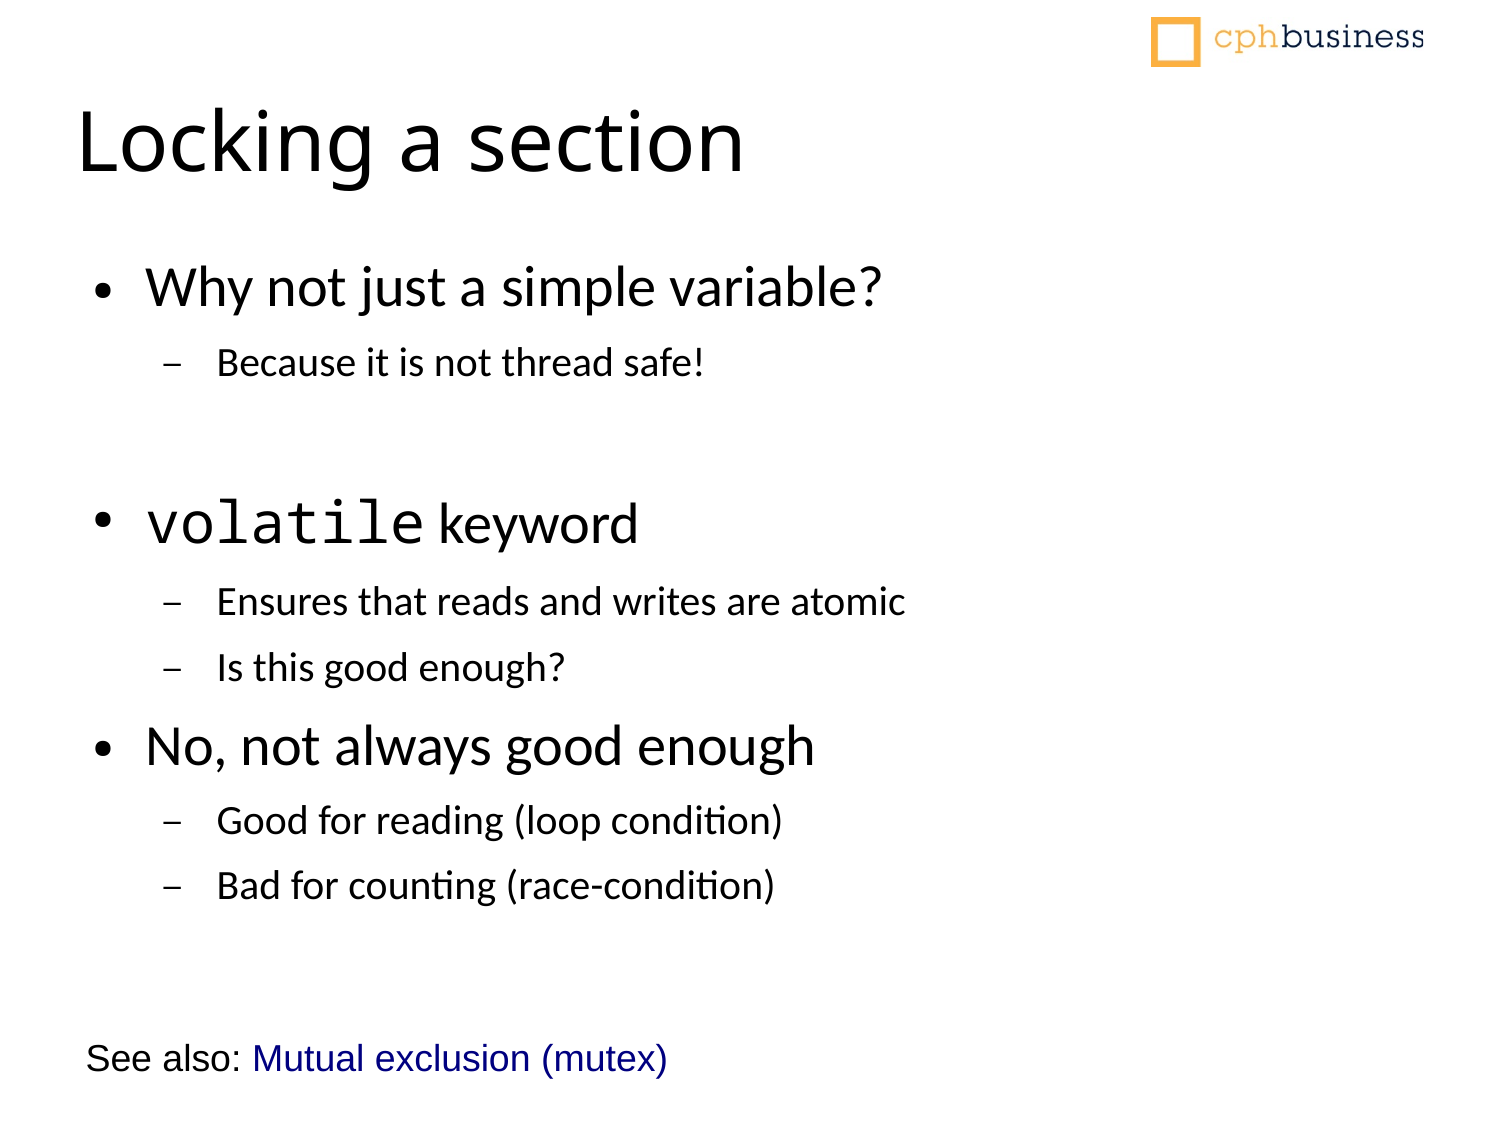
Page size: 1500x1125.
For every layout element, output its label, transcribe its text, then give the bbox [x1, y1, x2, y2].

picture [1151, 17, 1424, 44]
title Locking a section [75, 44, 1425, 233]
text_box See also: Mutual exclusion (mutex) [70, 1029, 1418, 1087]
list Why not just a simple variable? Because it is not thread safe! volatile keyword Ensures that reads and writes are atomic Is this good enough? No, not always good enough Good for reading (loop condition) Bad for counting (race-condition) [75, 263, 1425, 1015]
